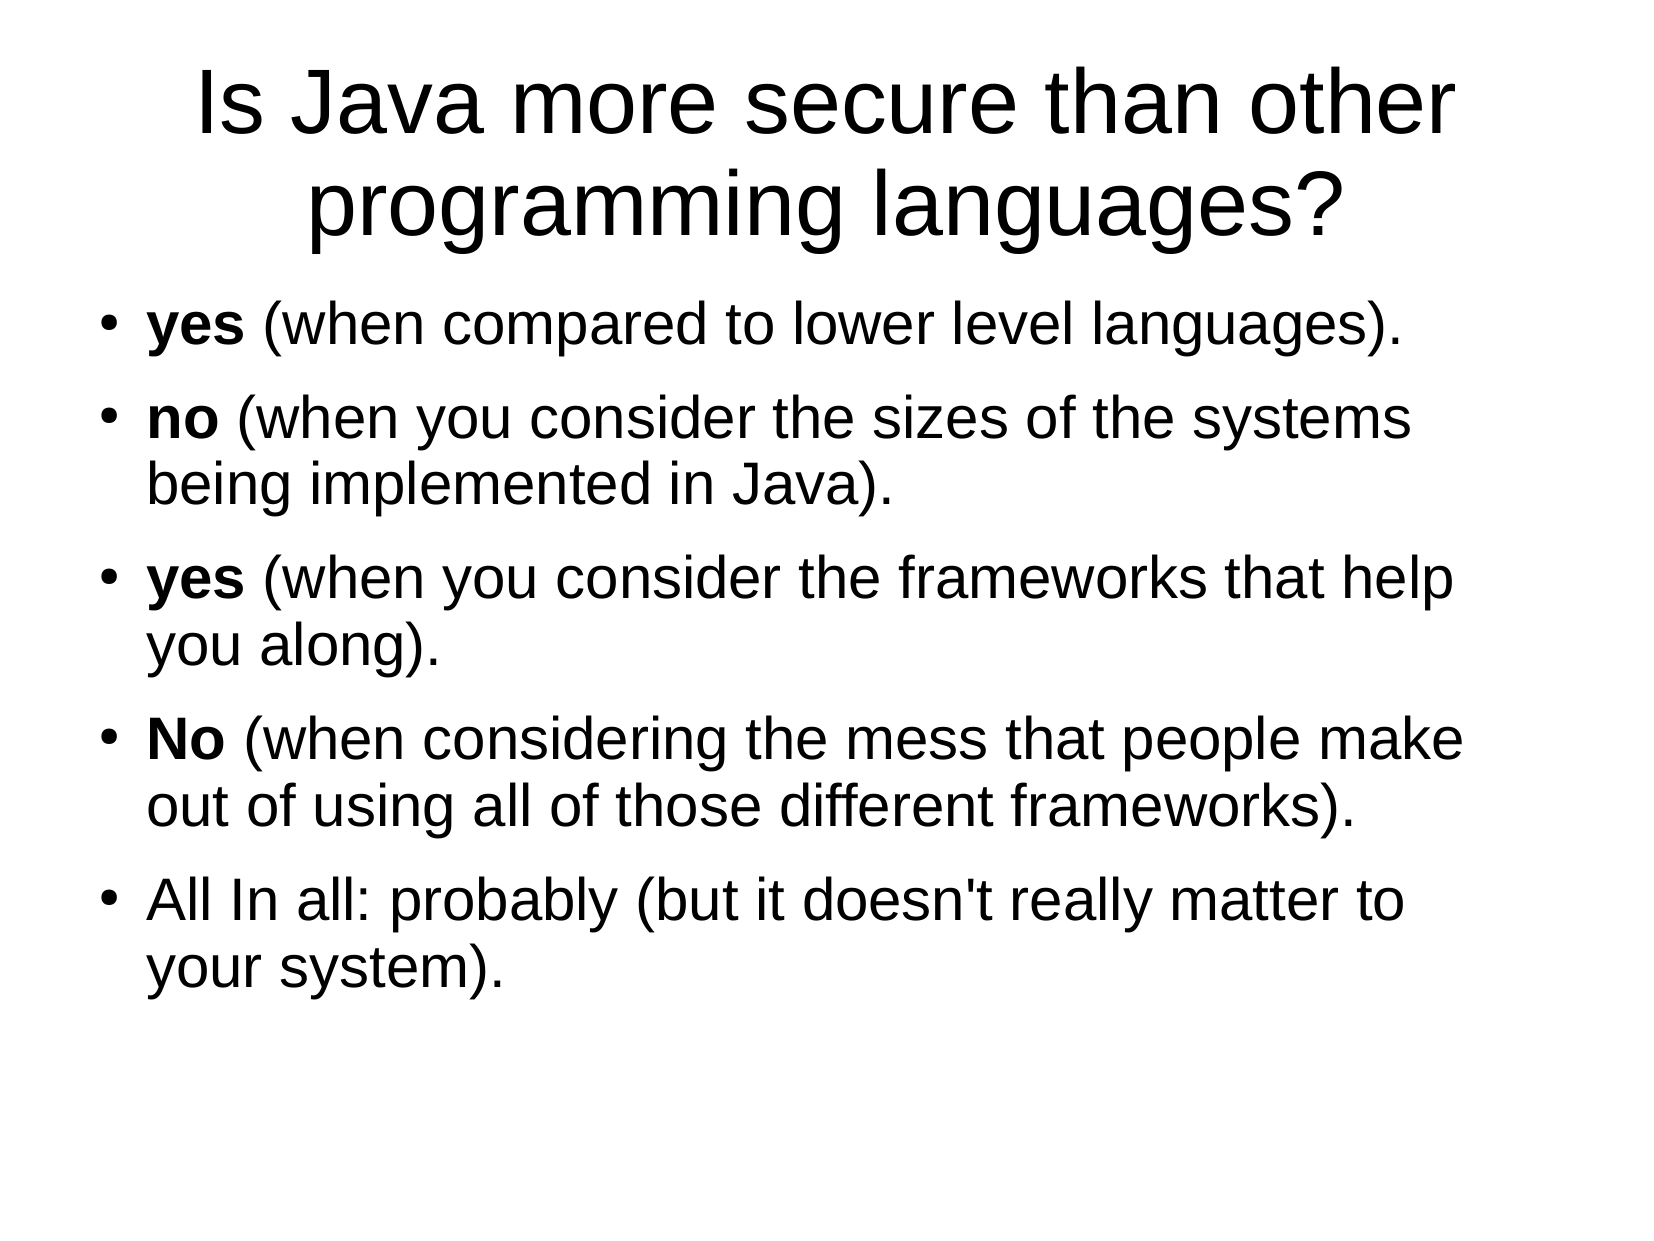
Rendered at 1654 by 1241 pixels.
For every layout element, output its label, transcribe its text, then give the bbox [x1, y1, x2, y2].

title Is Java more secure than other programming languages? [82, 49, 1571, 257]
list yes (when compared to lower level languages). no (when you consider the sizes of the systems being implemented in Java). yes (when you consider the frameworks that help you along). No (when considering the mess that people make out of using all of those different frameworks). All In all: probably (but it doesn't really matter to your system). [82, 290, 1538, 1010]
